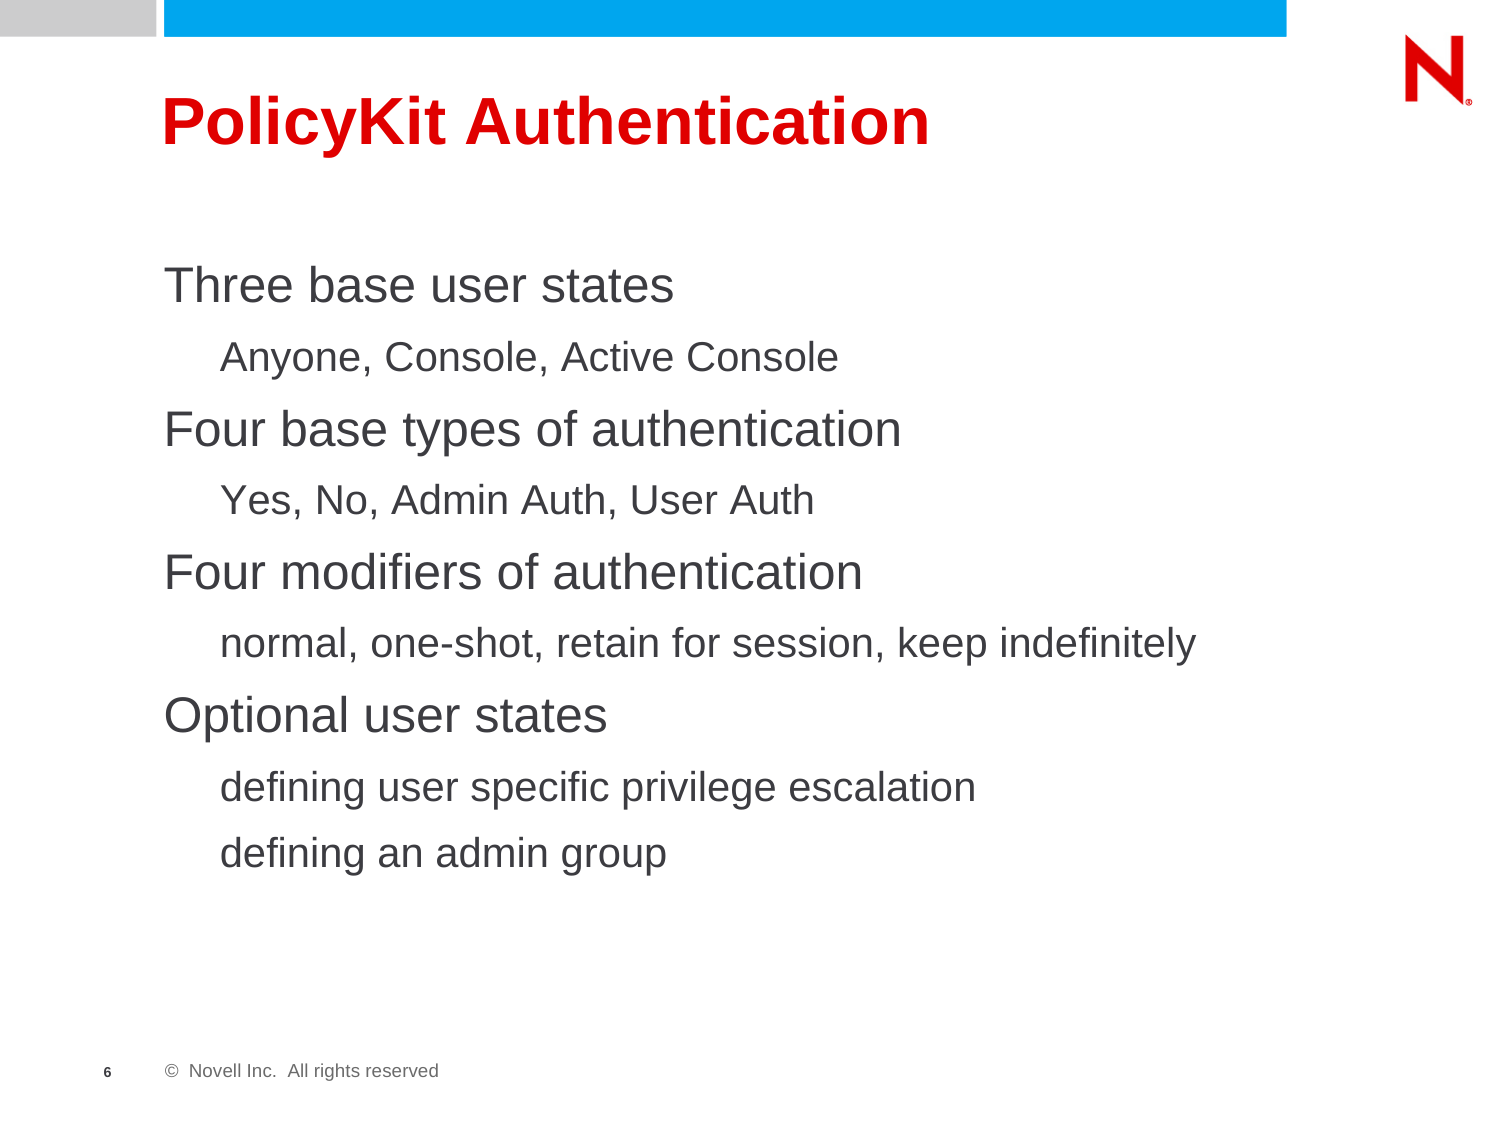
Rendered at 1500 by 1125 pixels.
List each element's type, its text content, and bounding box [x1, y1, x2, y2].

title PolicyKit Authentication [161, 41, 1383, 205]
list Three base user states Anyone, Console, Active Console Four base types of authentication Yes, No, Admin Auth, User Auth Four modifiers of authentication normal, one-shot, retain for session, keep indefinitely Optional user states defining user specific privilege escalation defining an admin group [163, 254, 1404, 986]
picture [1403, 32, 1473, 107]
